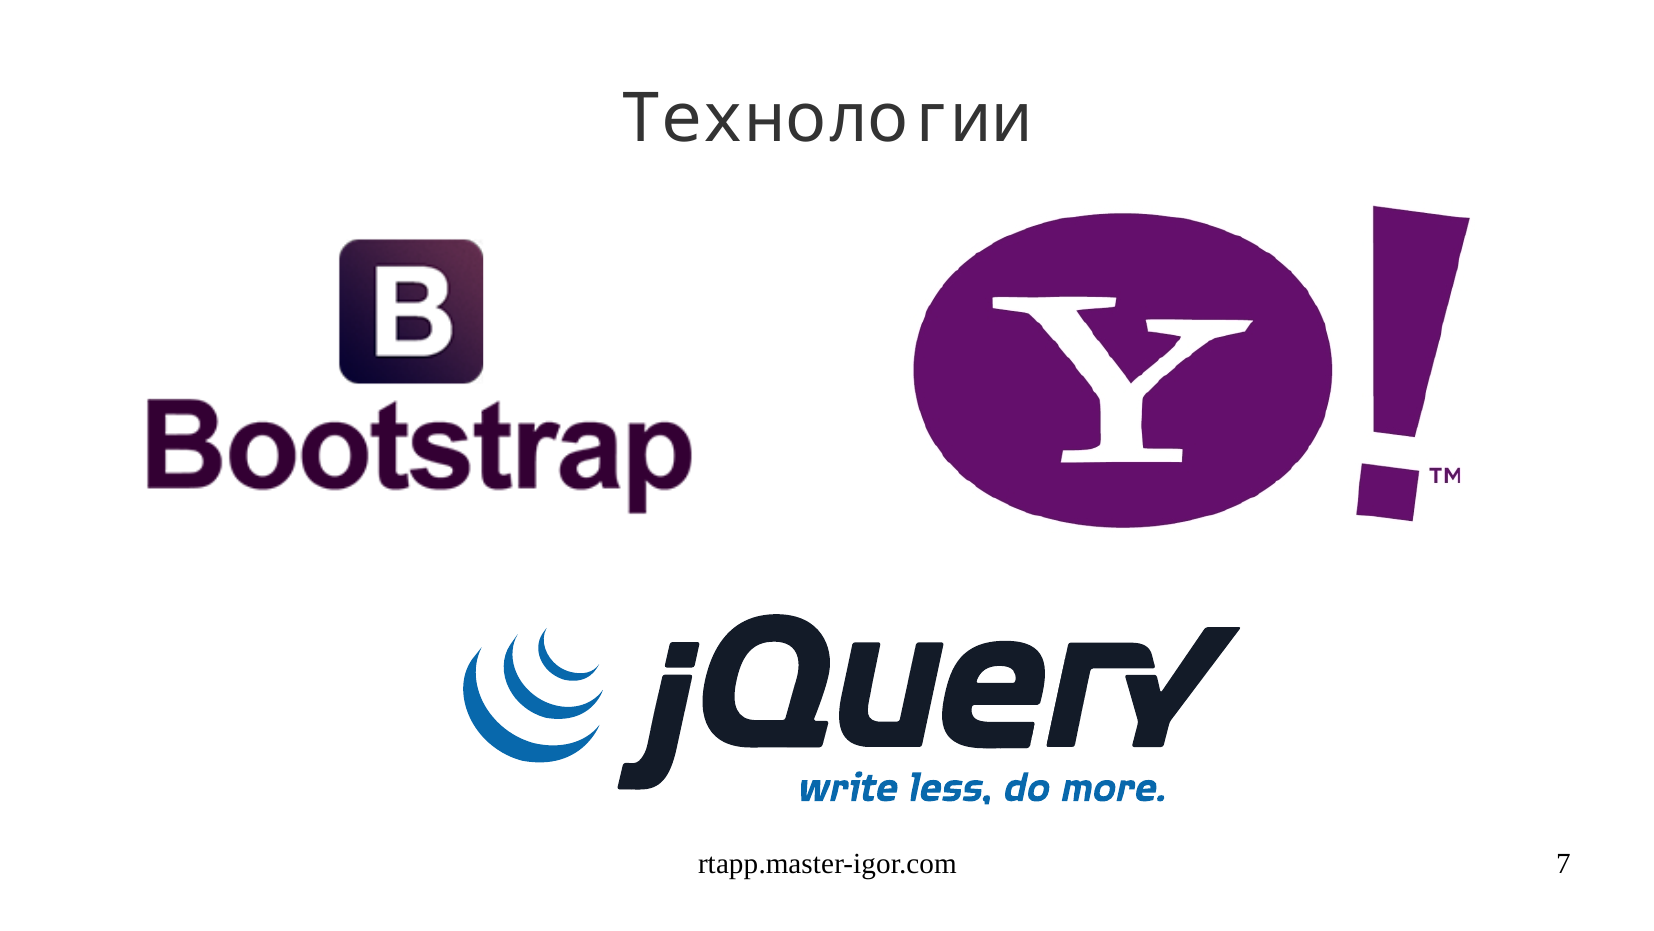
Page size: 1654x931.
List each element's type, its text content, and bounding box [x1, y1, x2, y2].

picture [463, 614, 1241, 805]
picture [909, 200, 1475, 533]
title Технологии [82, 37, 1571, 193]
picture [67, 212, 780, 542]
